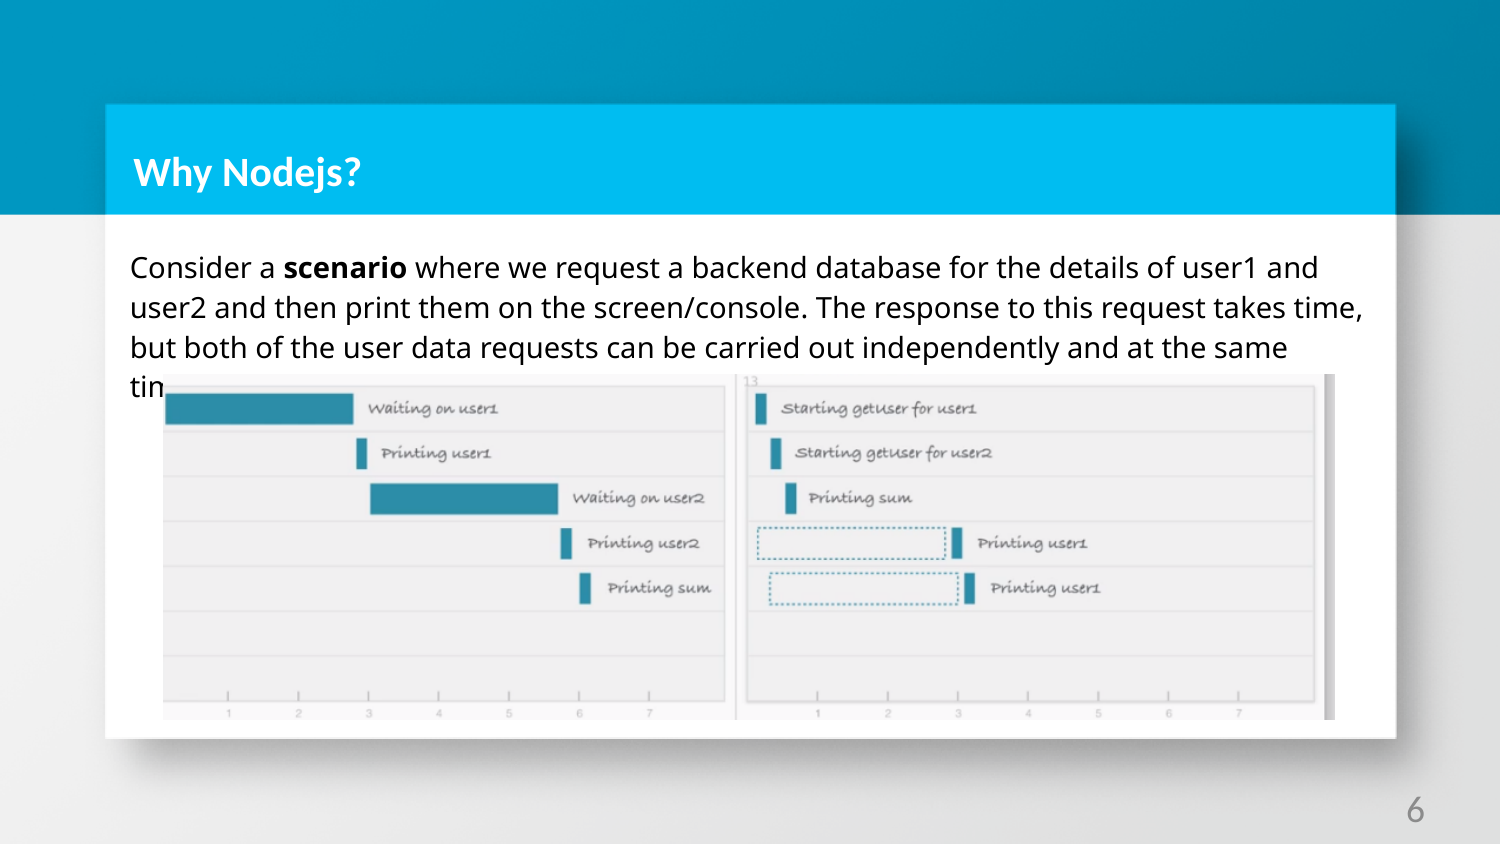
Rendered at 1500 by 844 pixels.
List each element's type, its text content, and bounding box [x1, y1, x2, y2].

picture [0, 215, 1500, 844]
text_box Consider a scenario where we request a backend database for the details of user1 and user2 and then print them on the screen/console. The response to this request takes time, but both of the user data requests can be carried out independently and at the same time. [115, 240, 1381, 655]
title Why Nodejs? [131, 142, 901, 196]
